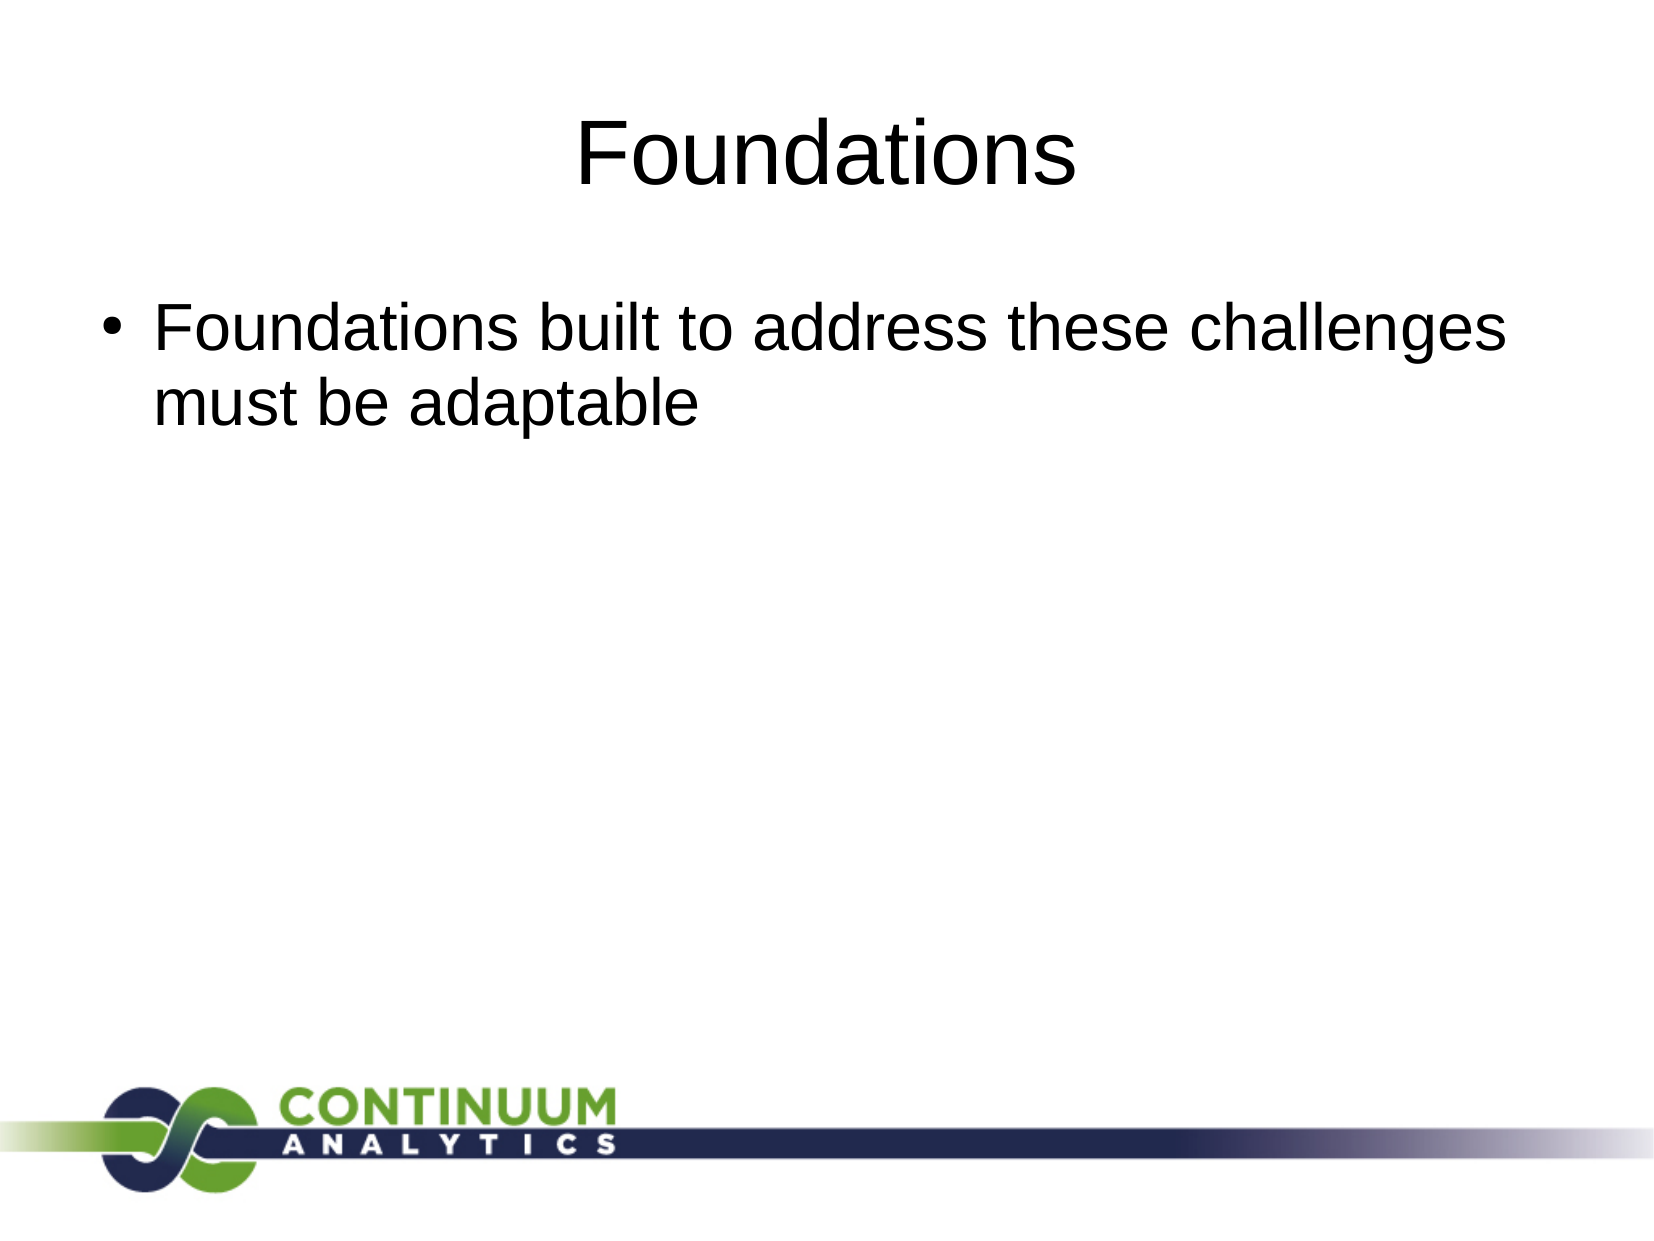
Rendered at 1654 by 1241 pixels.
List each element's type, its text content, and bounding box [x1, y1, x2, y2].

list Foundations built to address these challenges must be adaptable [82, 290, 1571, 1010]
title Foundations [82, 49, 1571, 257]
